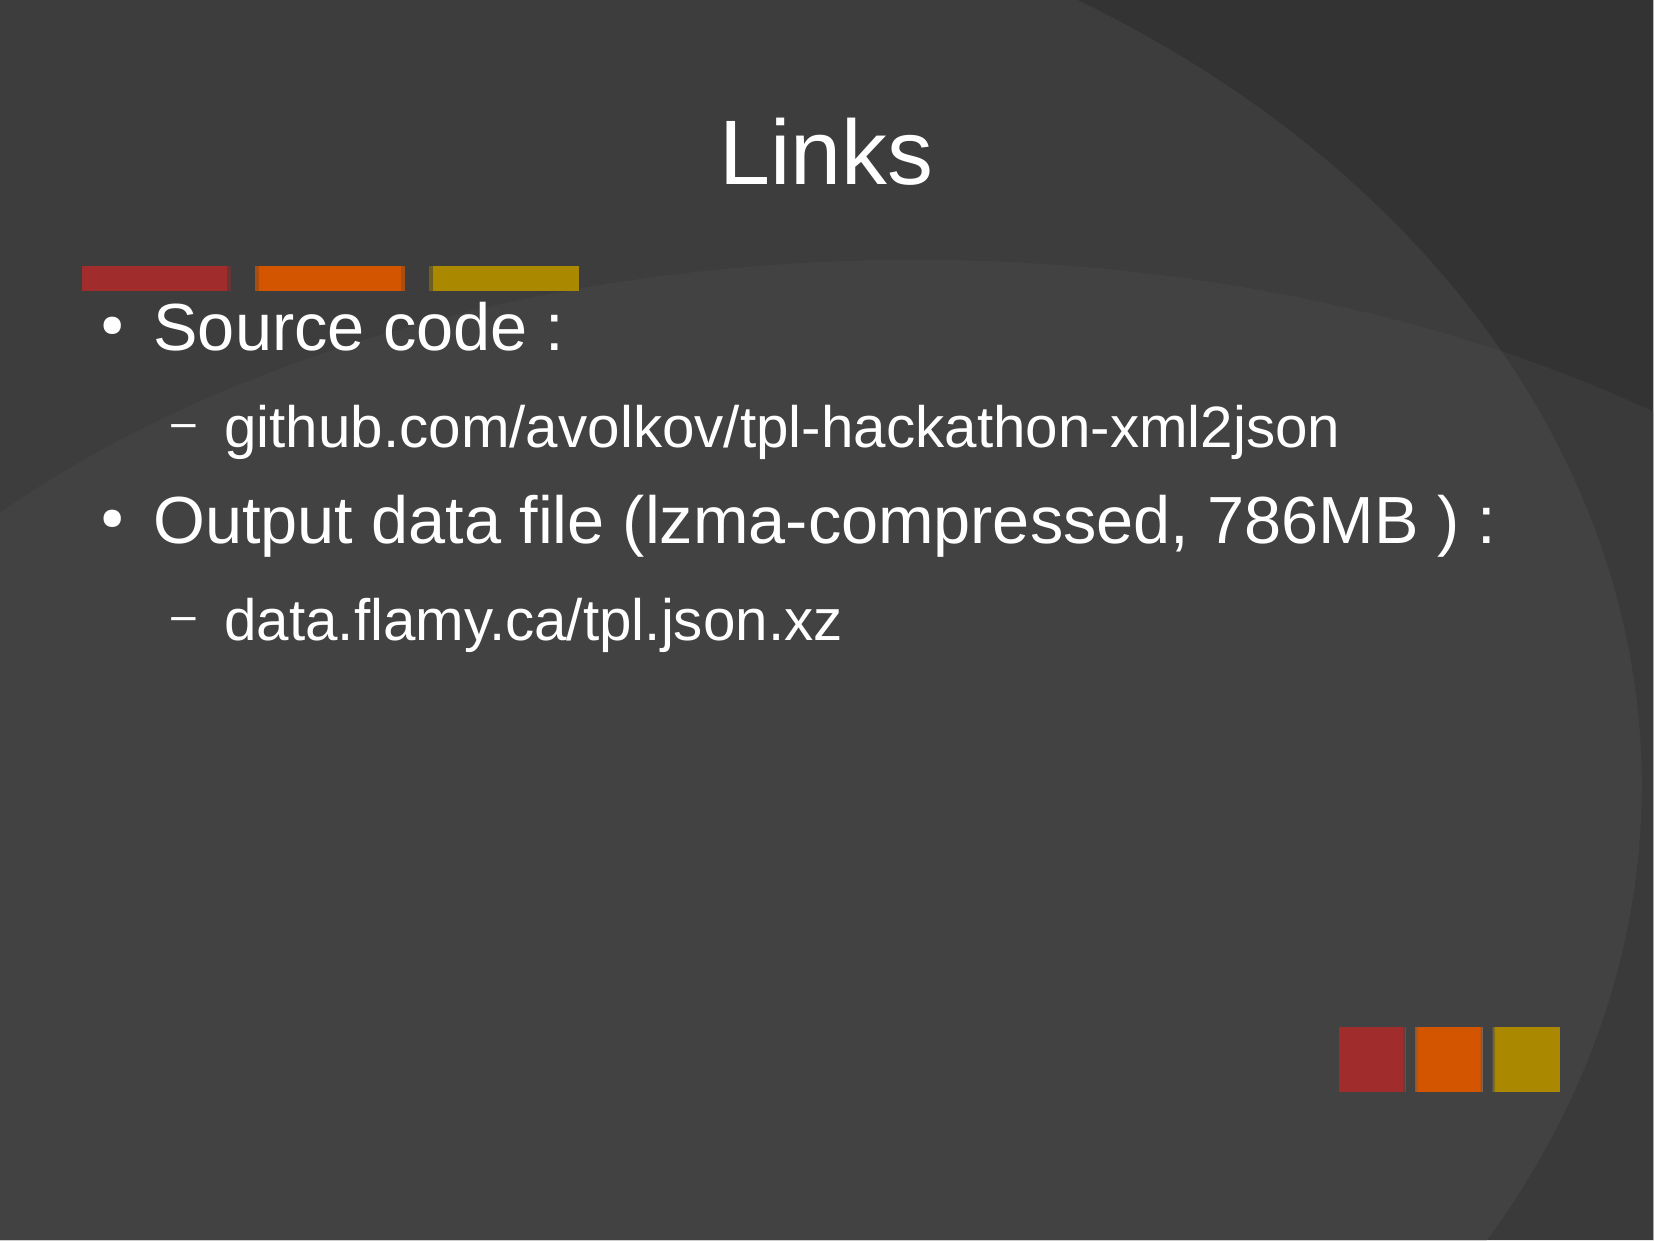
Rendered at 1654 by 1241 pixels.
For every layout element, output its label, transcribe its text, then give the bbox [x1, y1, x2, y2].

picture [1339, 1027, 1560, 1092]
picture [82, 266, 579, 290]
title Links [82, 49, 1571, 257]
list Source code : github.com/avolkov/tpl-hackathon-xml2json Output data file (lzma-compressed, 786MB ) : data.flamy.ca/tpl.json.xz [82, 290, 1571, 1010]
